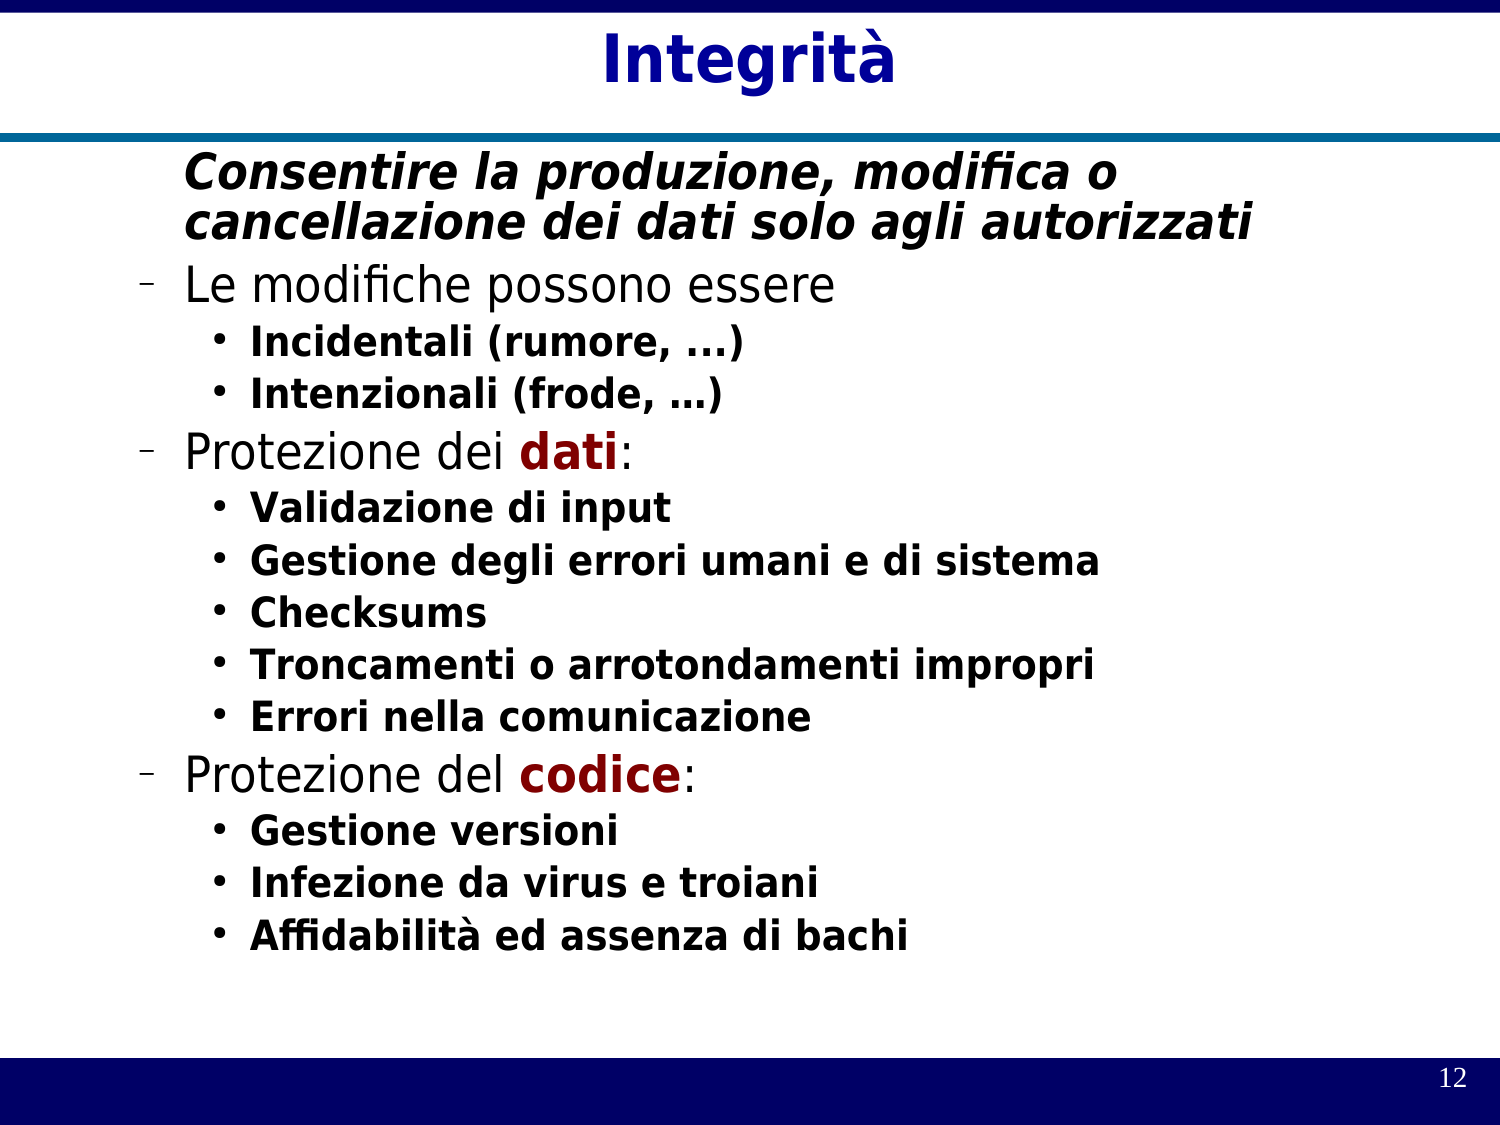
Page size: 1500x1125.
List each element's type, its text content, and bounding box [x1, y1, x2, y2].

title Integrità [62, 0, 1438, 126]
list Consentire la produzione, modifica o cancellazione dei dati solo agli autorizzati Le modifiche possono essere Incidentali (rumore, ...) Intenzionali (frode, …) Protezione dei dati: Validazione di input Gestione degli errori umani e di sistema Checksums Troncamenti o arrotondamenti impropri Errori nella comunicazione Protezione del codice: Gestione versioni Infezione da virus e troiani Affidabilità ed assenza di bachi [62, 149, 1438, 967]
